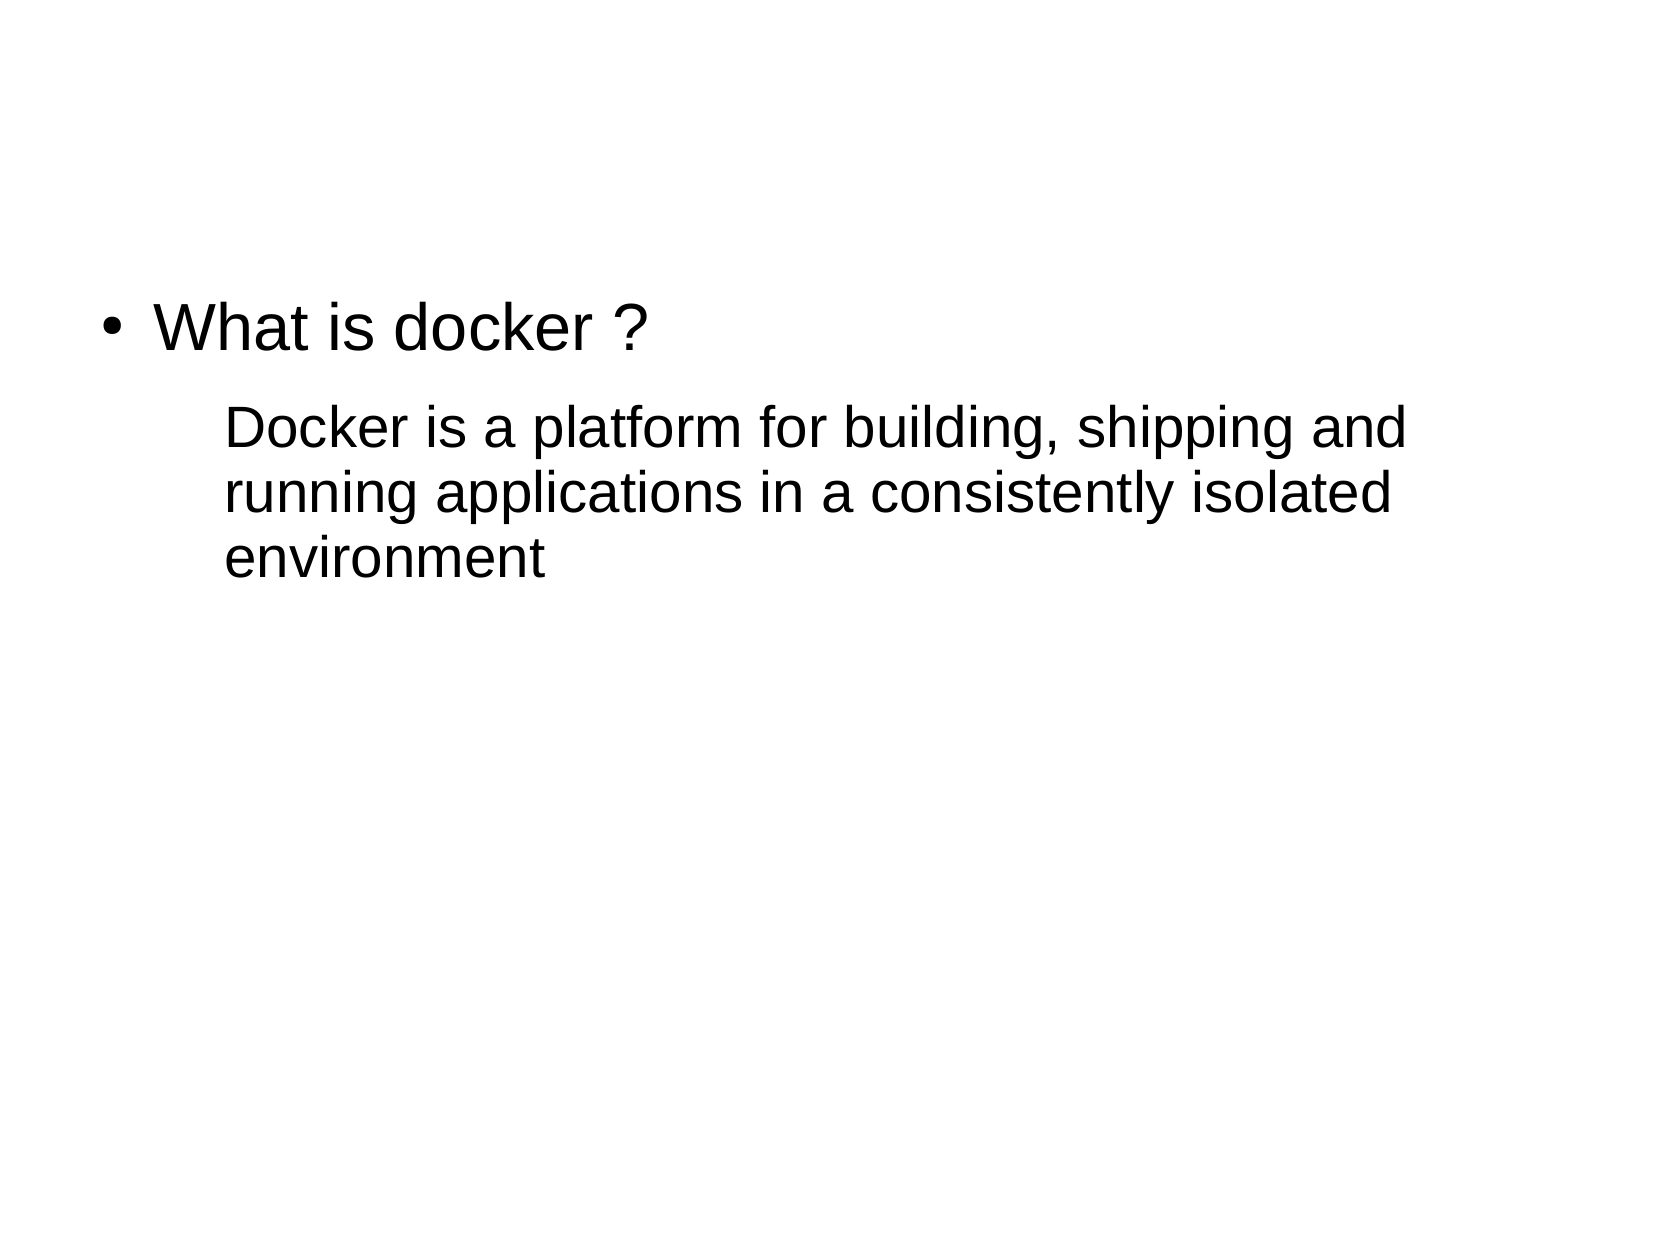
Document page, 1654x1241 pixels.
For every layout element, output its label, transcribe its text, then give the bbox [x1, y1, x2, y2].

list What is docker ? Docker is a platform for building, shipping and running applications in a consistently isolated environment [82, 290, 1571, 1010]
